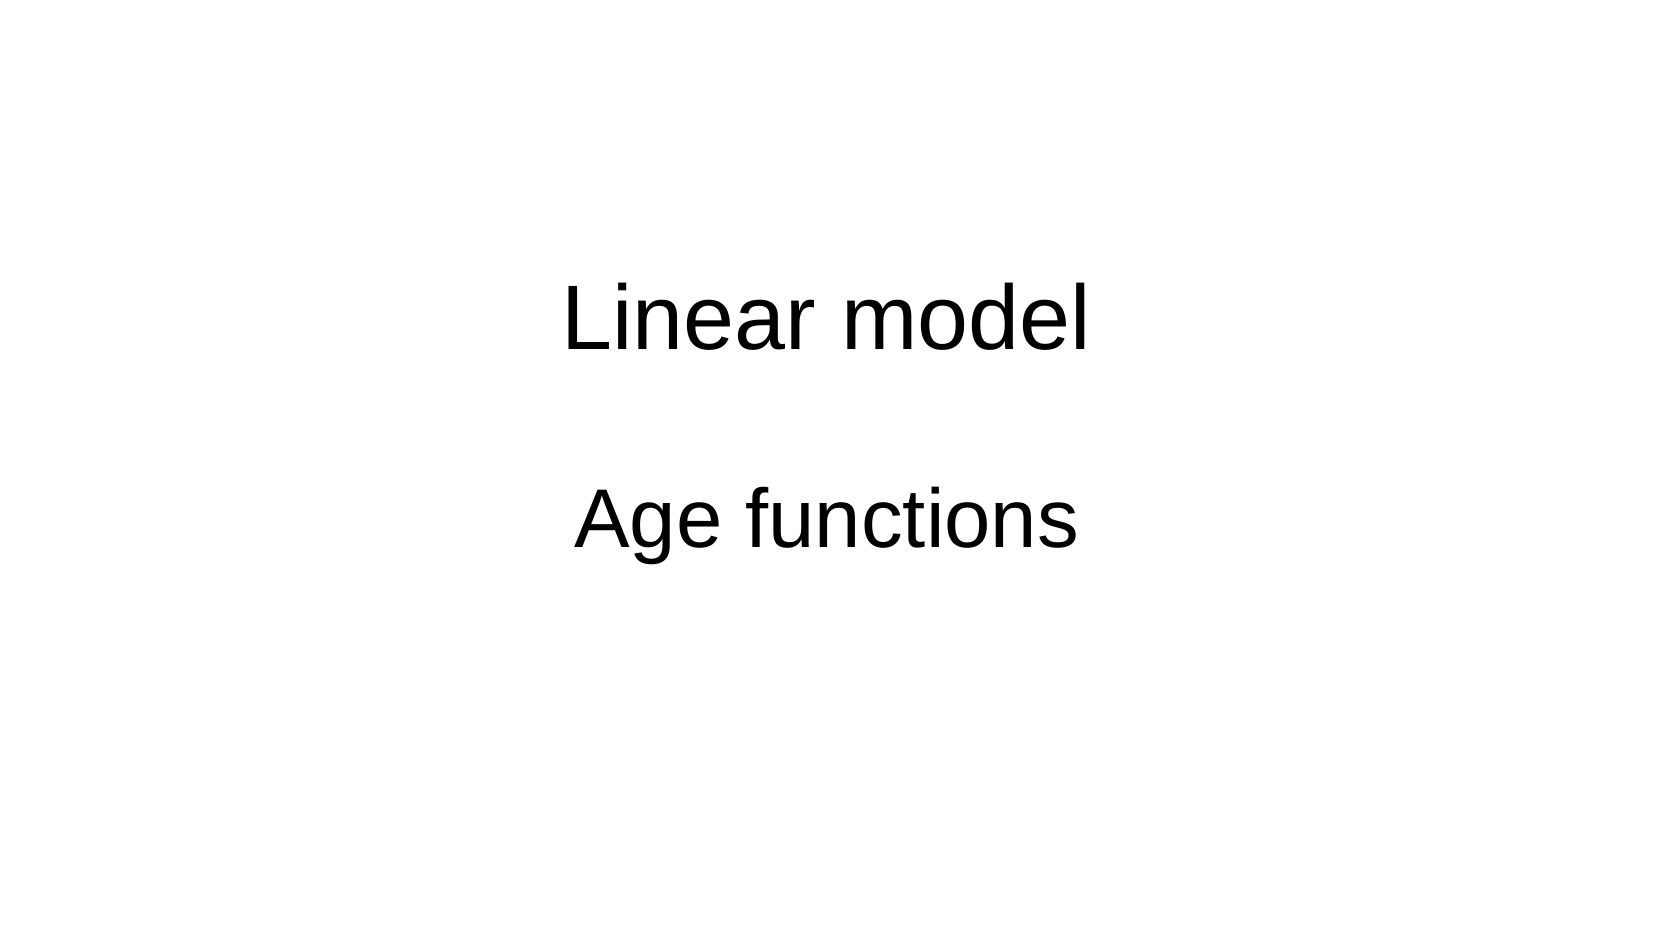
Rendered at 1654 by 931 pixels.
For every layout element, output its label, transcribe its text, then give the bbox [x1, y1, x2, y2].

title Linear model Age functions [82, 290, 1571, 541]
